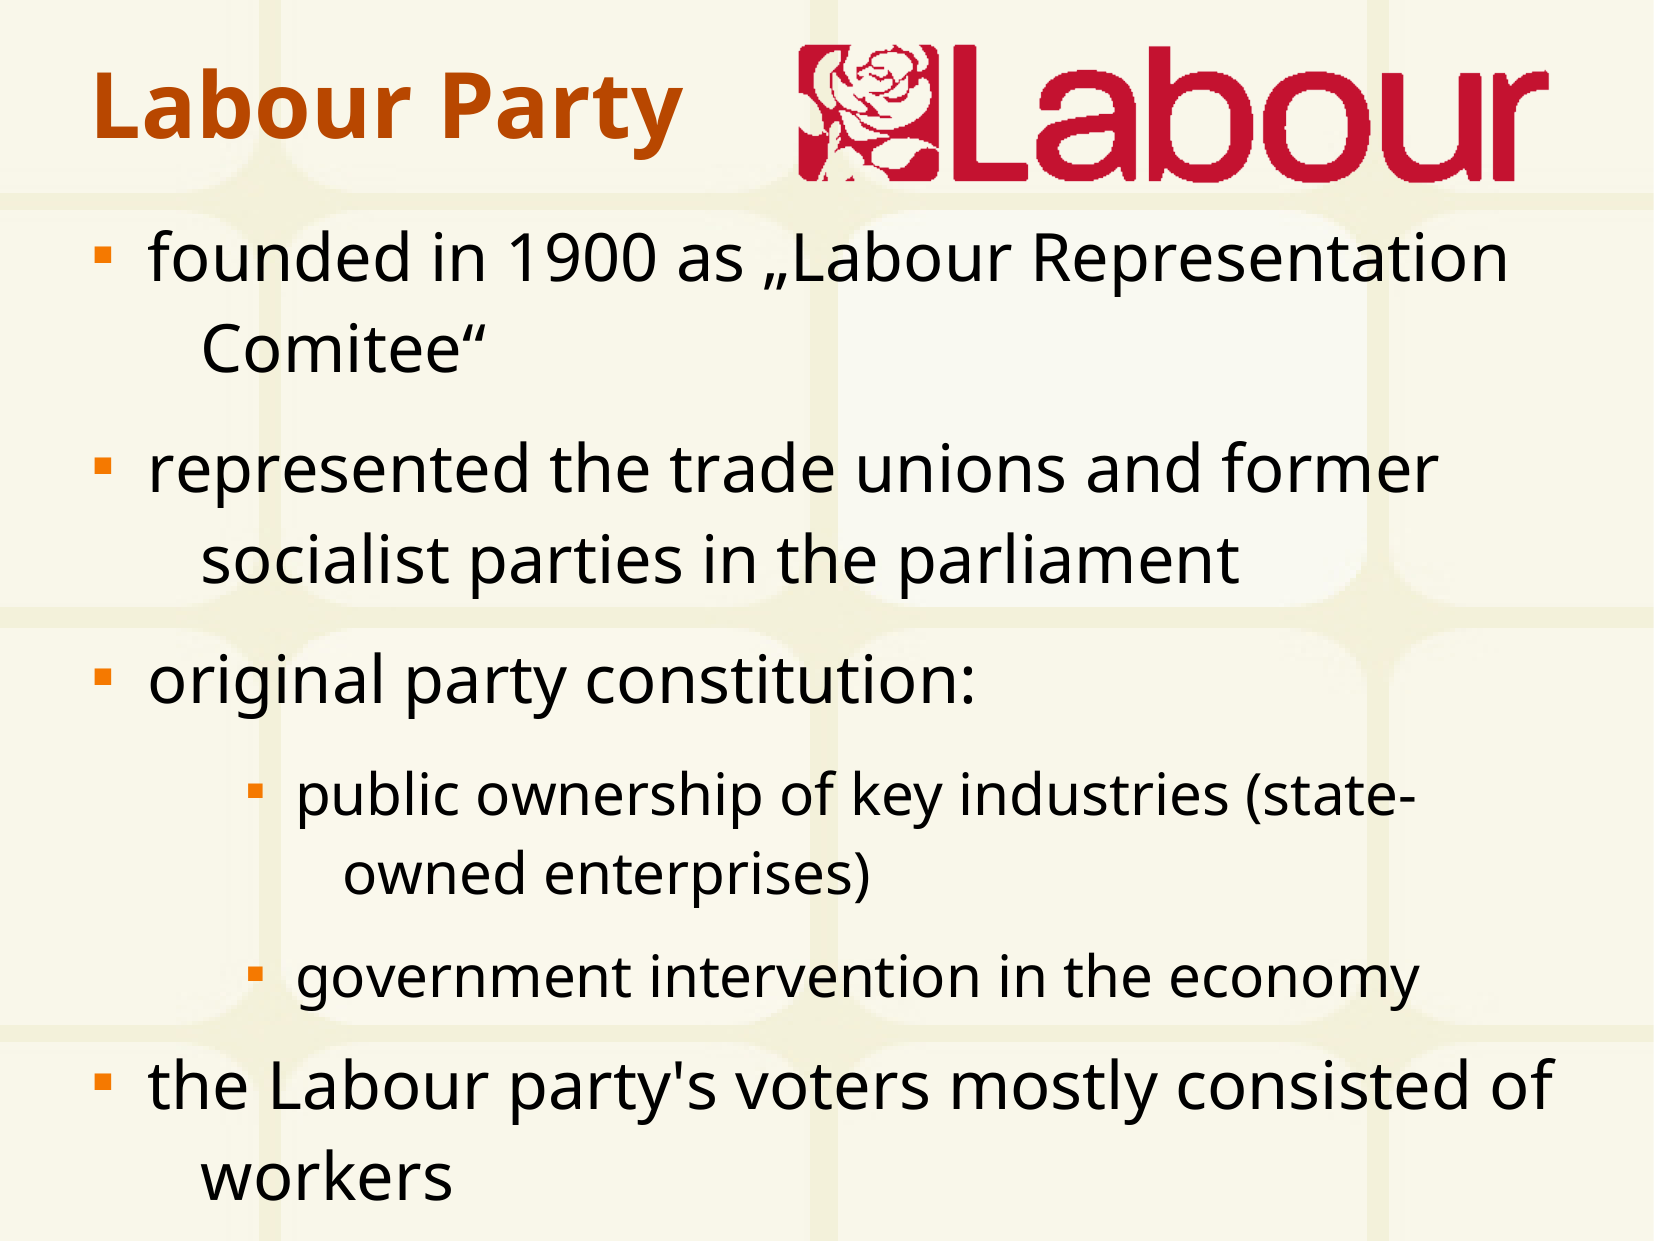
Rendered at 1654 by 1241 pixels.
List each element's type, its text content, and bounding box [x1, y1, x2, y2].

picture [0, 0, 1654, 1241]
list founded in 1900 as „Labour Representation Comitee“ represented the trade unions and former socialist parties in the parliament original party constitution: public ownership of key industries (state-owned enterprises) government intervention in the economy the Labour party's voters mostly consisted of workers [59, 210, 1571, 1182]
title Labour Party [59, 0, 715, 208]
